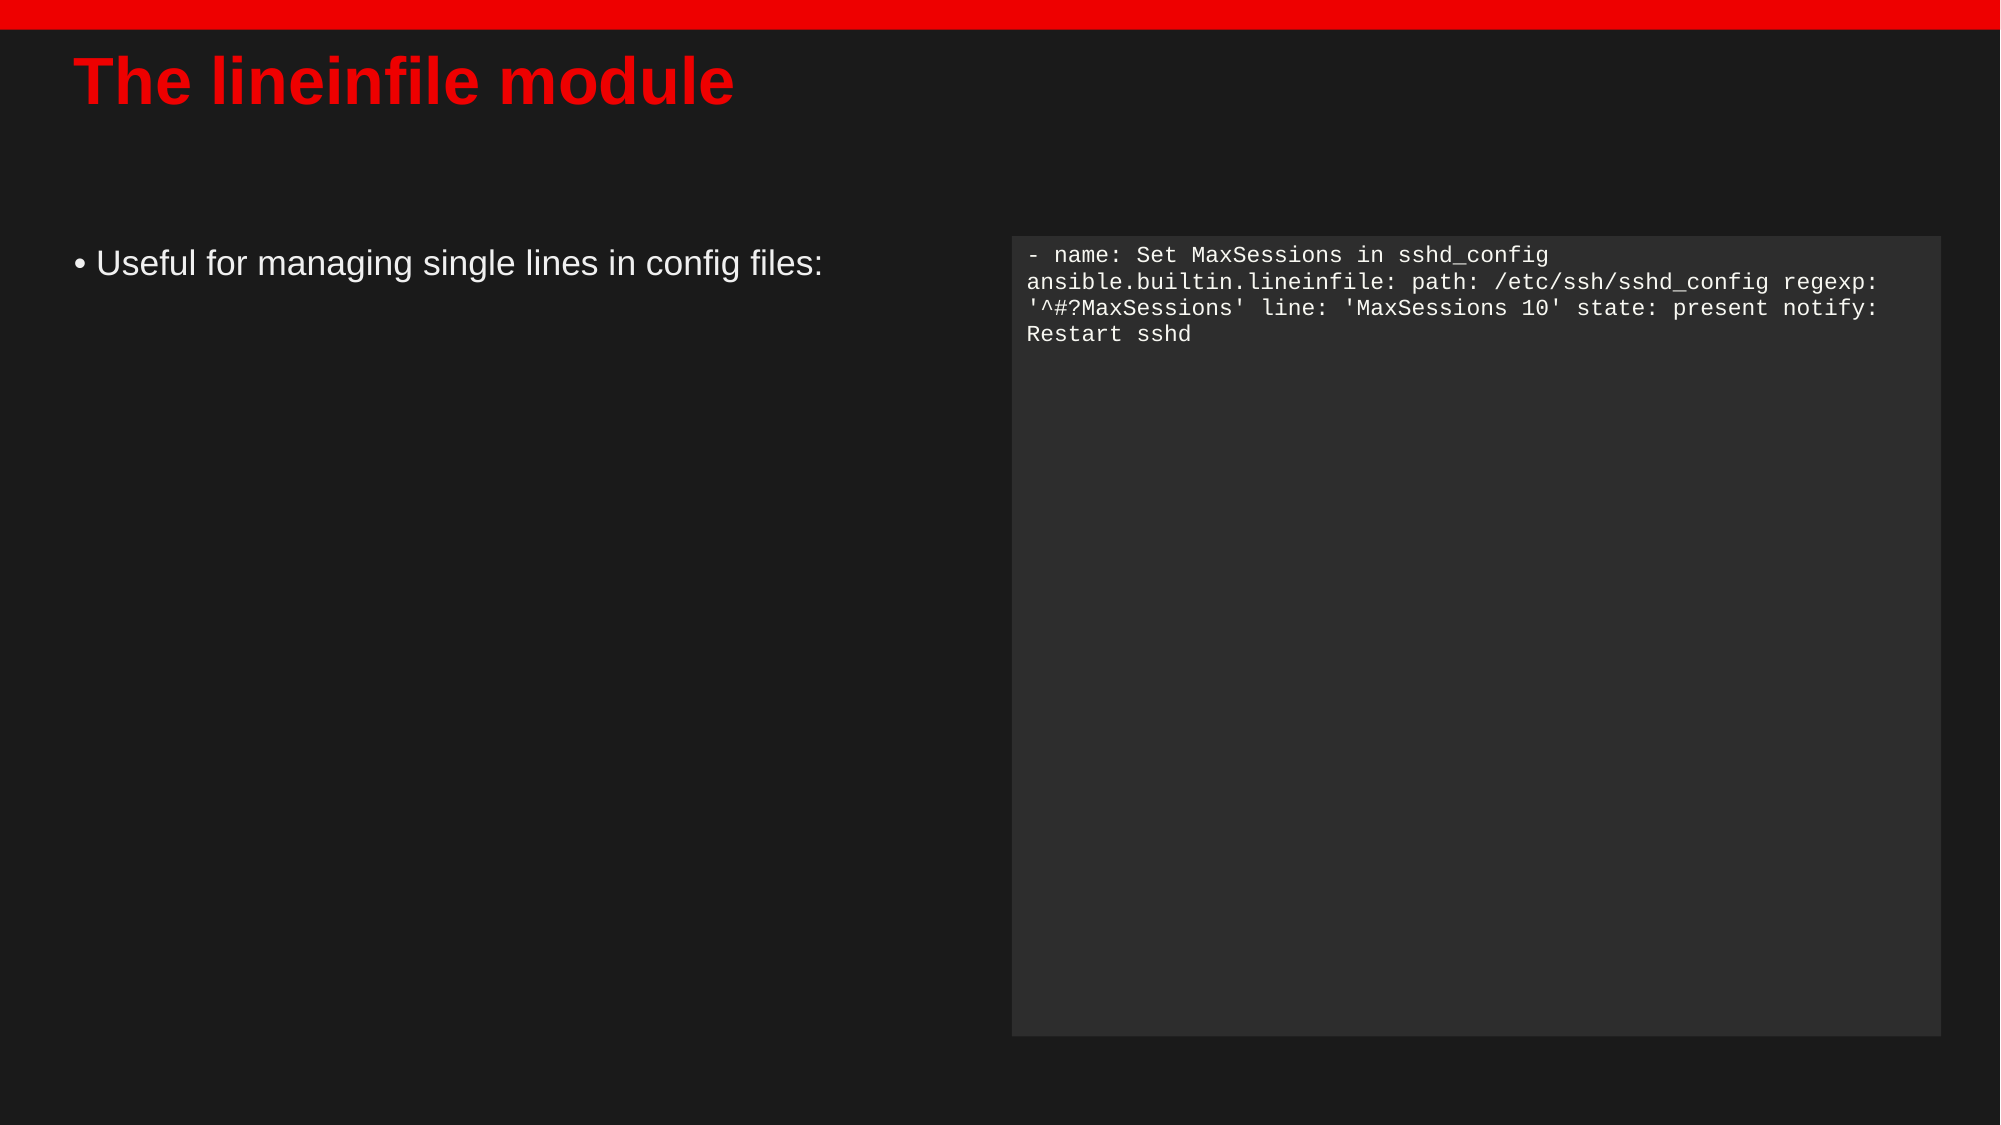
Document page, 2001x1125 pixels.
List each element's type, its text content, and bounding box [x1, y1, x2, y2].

text_box [0, 0, 2001, 30]
text_box The lineinfile module [59, 36, 1942, 208]
text_box • Useful for managing single lines in config files: [59, 236, 989, 1037]
text_box - name: Set MaxSessions in sshd_config ansible.builtin.lineinfile: path: /etc/ssh/sshd_config regexp: '^#?MaxSessions' line: 'MaxSessions 10' state: present notify: Restart sshd [1011, 236, 1942, 1037]
